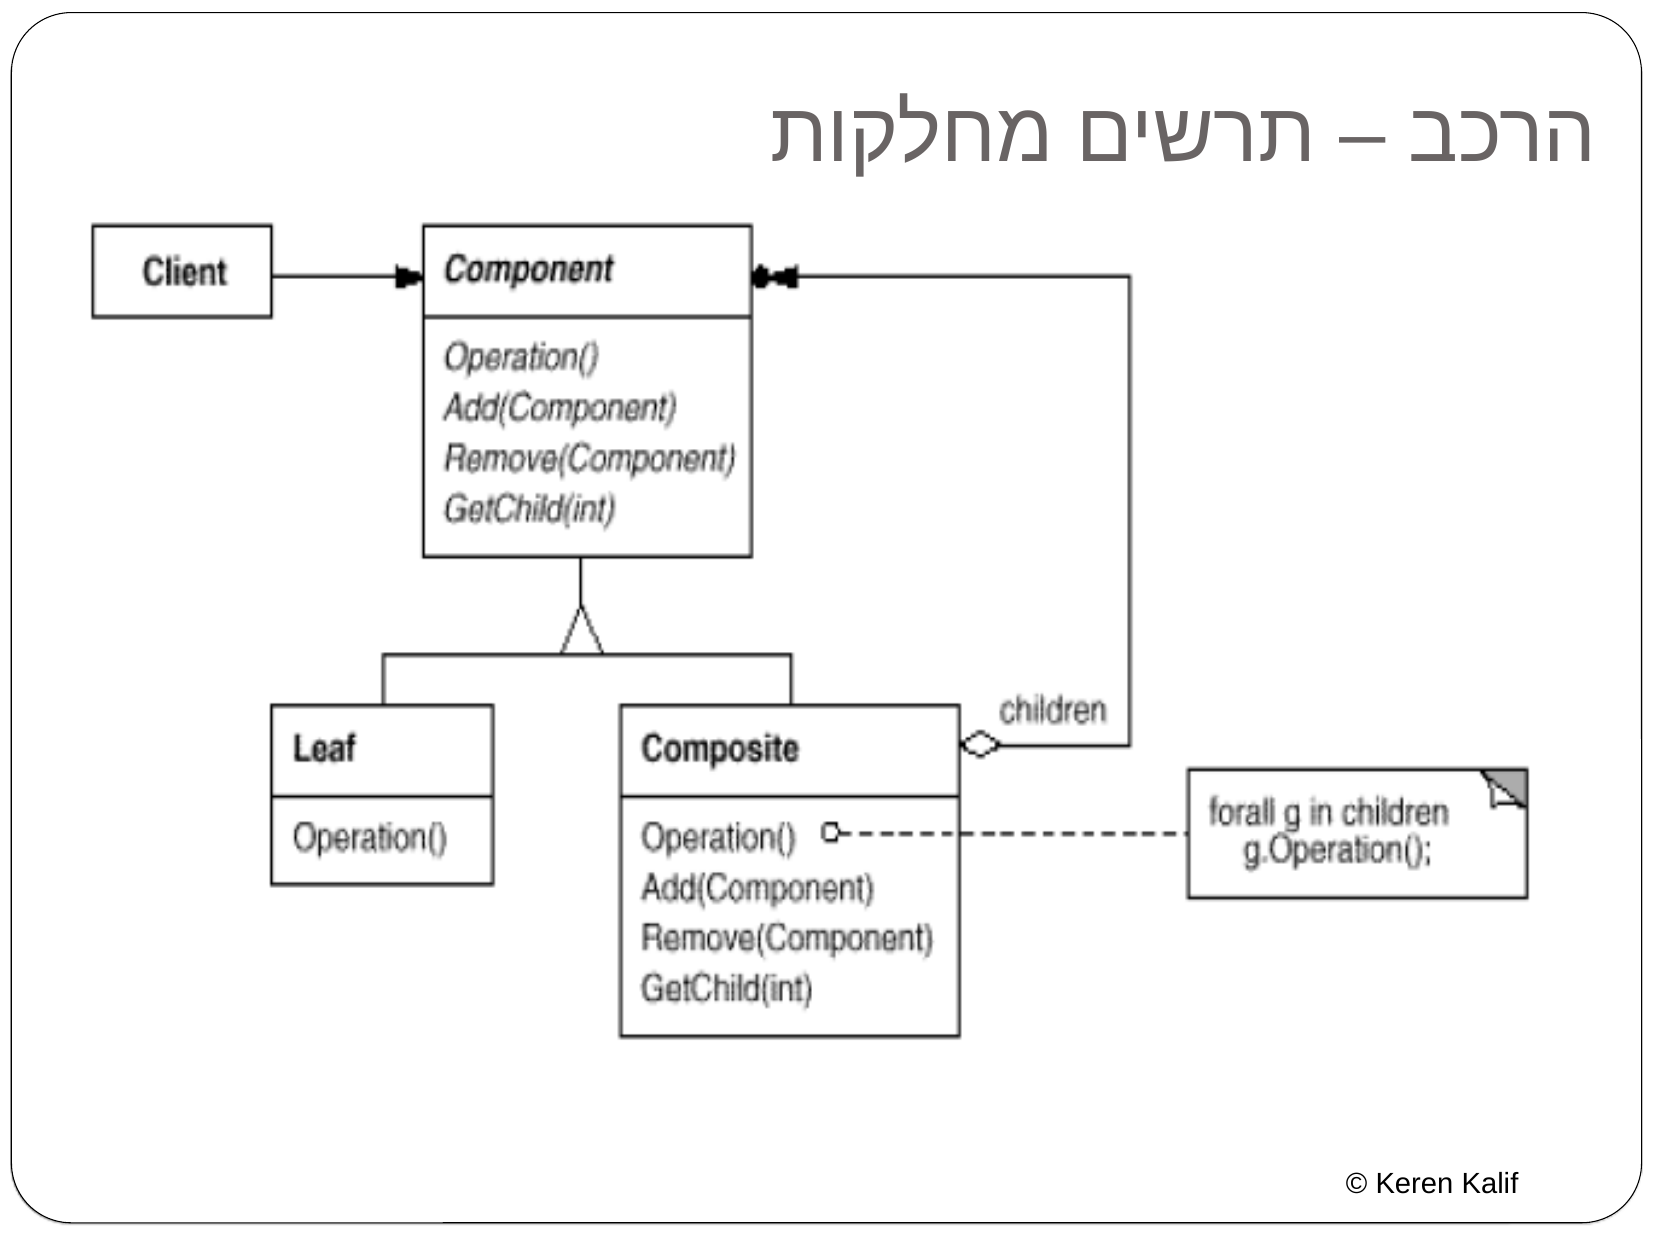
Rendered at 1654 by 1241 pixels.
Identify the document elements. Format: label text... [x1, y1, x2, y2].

title הרכב – תרשים מחלקות [41, 0, 1613, 193]
picture [68, 192, 1568, 1057]
